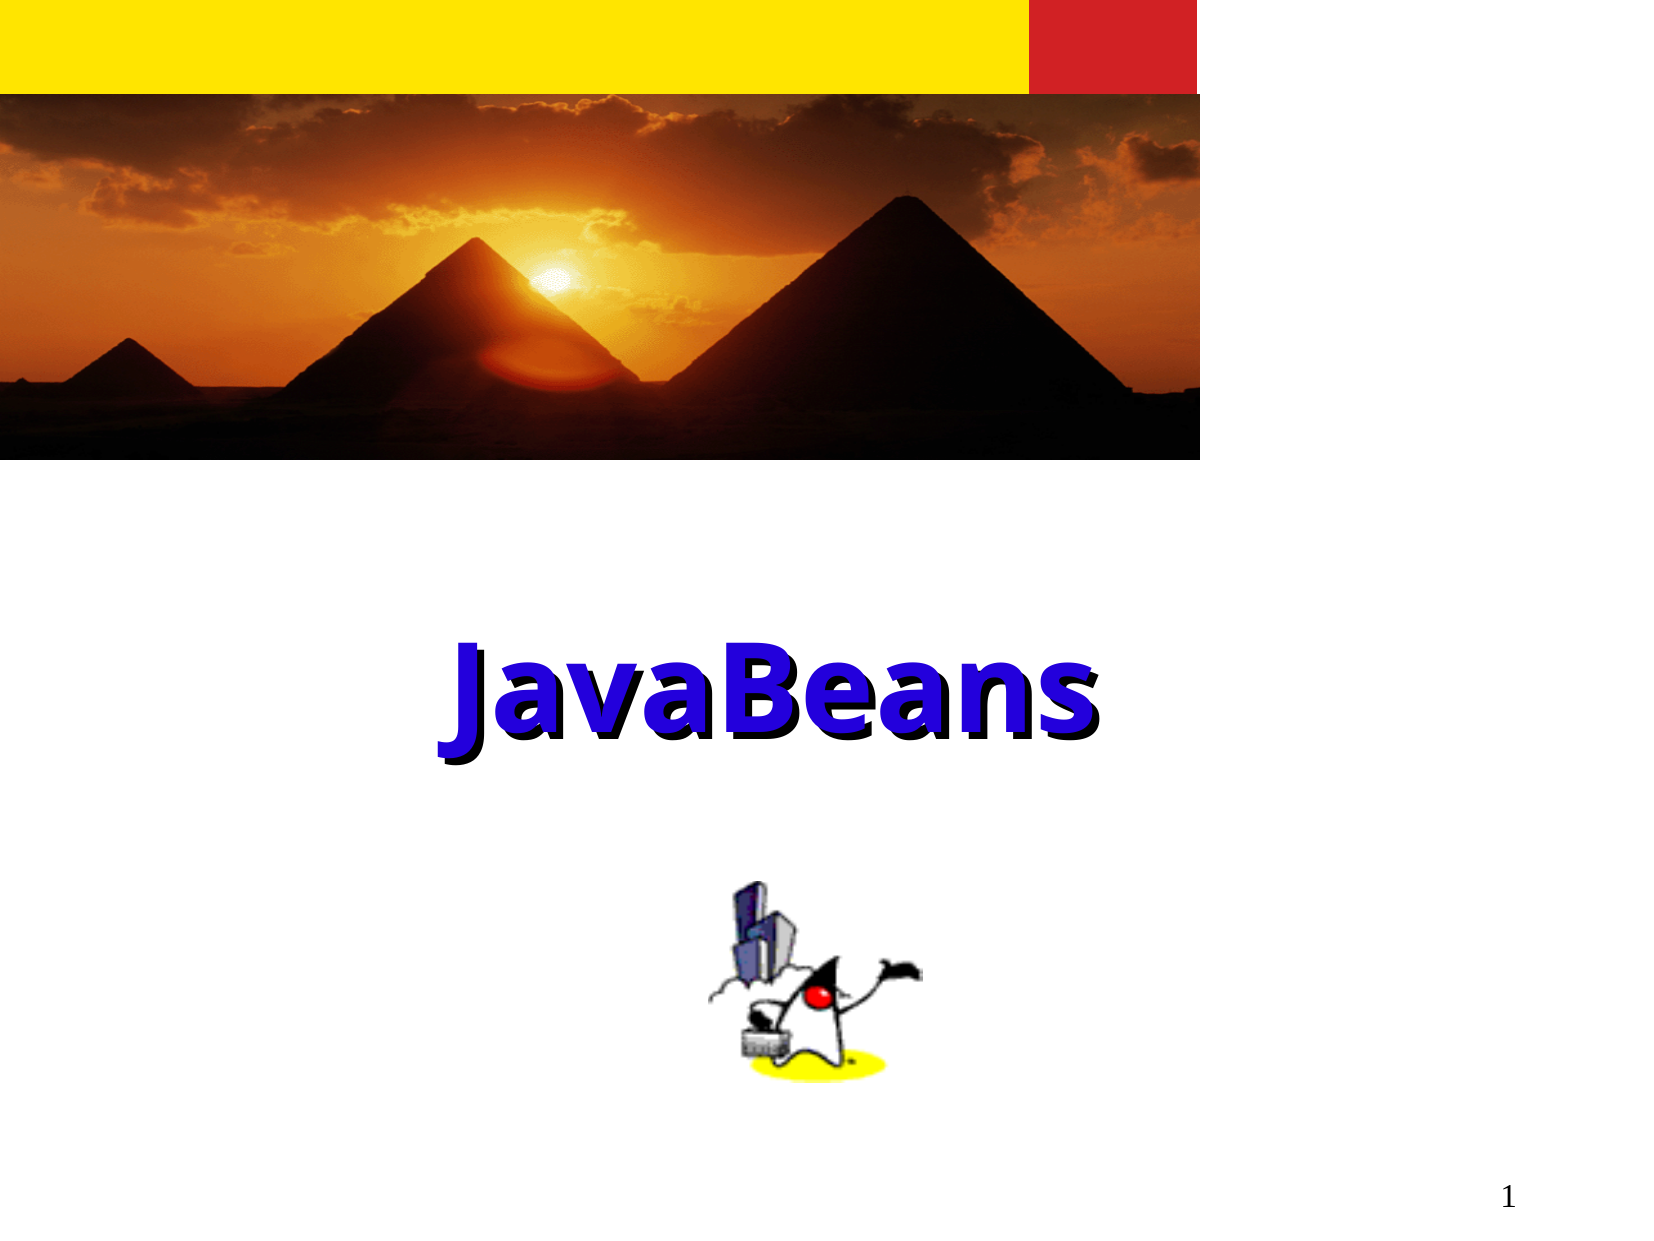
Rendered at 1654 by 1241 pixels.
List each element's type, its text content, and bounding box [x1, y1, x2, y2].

picture [0, 94, 1200, 460]
picture [708, 881, 923, 1083]
text_box JavaBeans [346, 598, 1383, 893]
